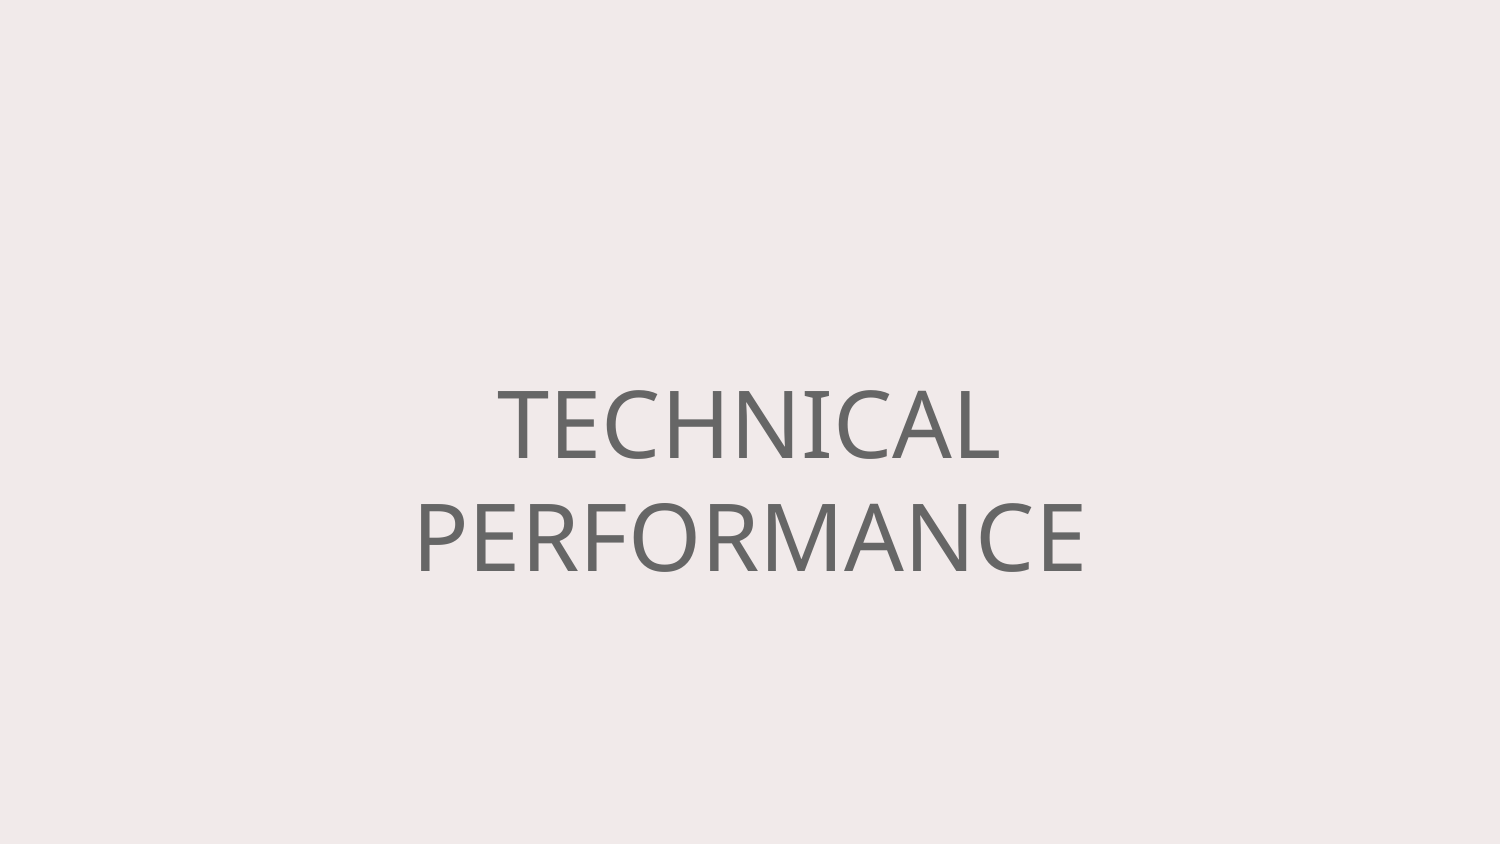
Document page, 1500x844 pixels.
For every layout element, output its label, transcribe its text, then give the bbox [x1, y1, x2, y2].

text_box TECHNICAL PERFORMANCE [150, 349, 1349, 605]
